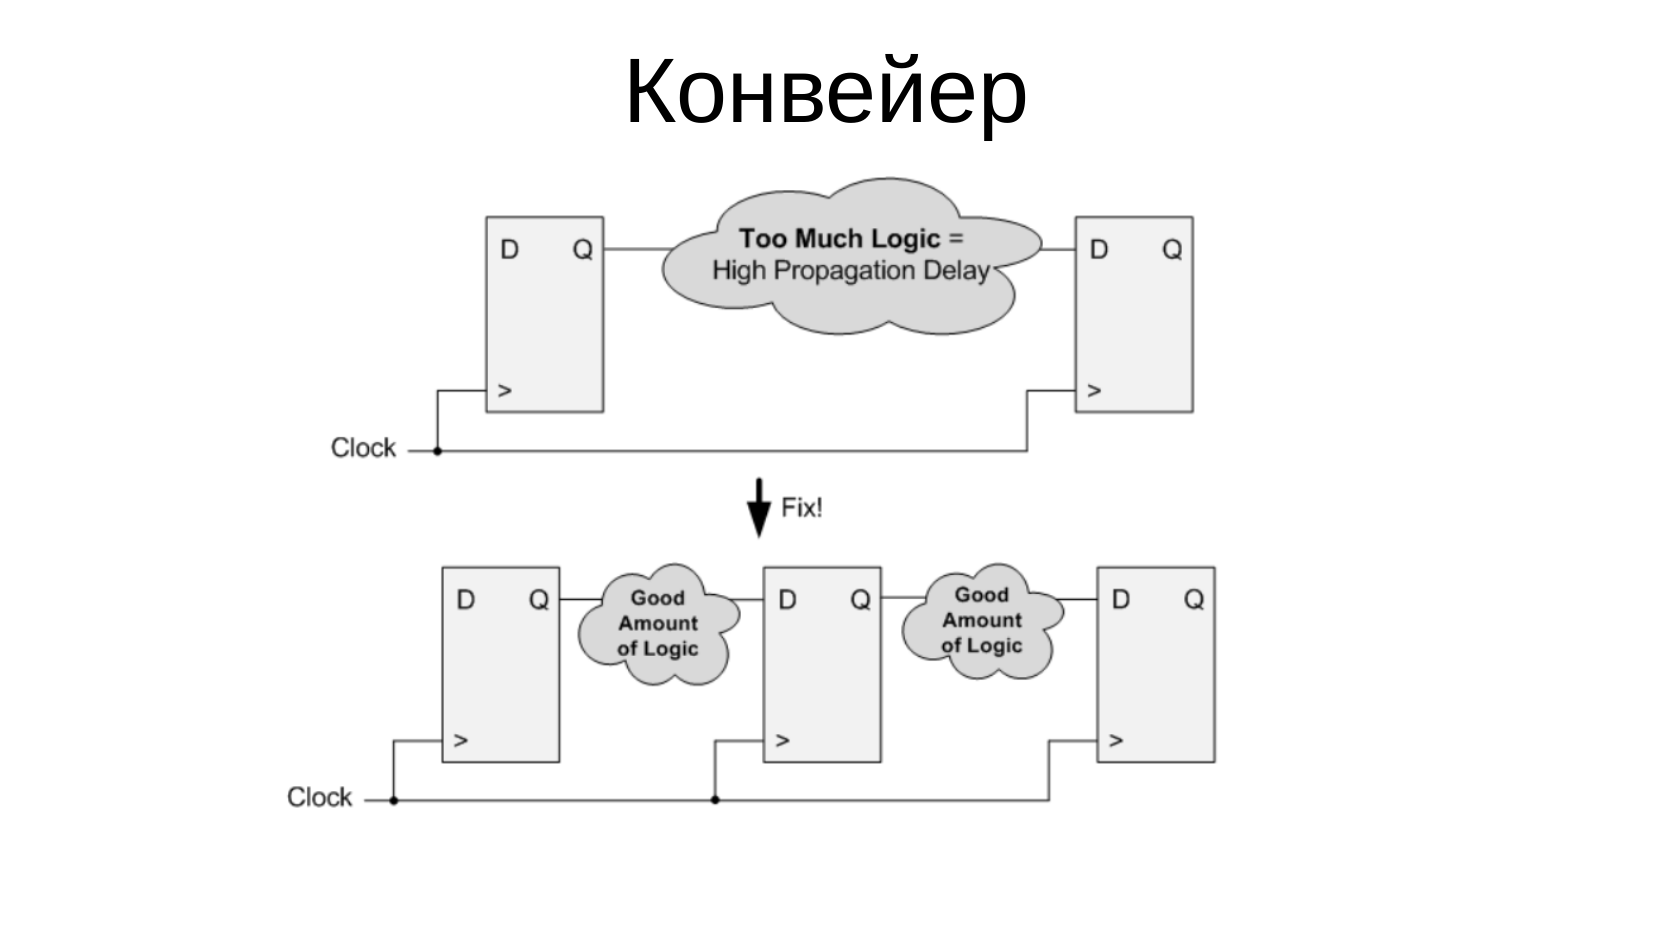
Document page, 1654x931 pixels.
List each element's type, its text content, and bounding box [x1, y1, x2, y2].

picture [220, 174, 1283, 847]
title Конвейер [82, 13, 1571, 169]
